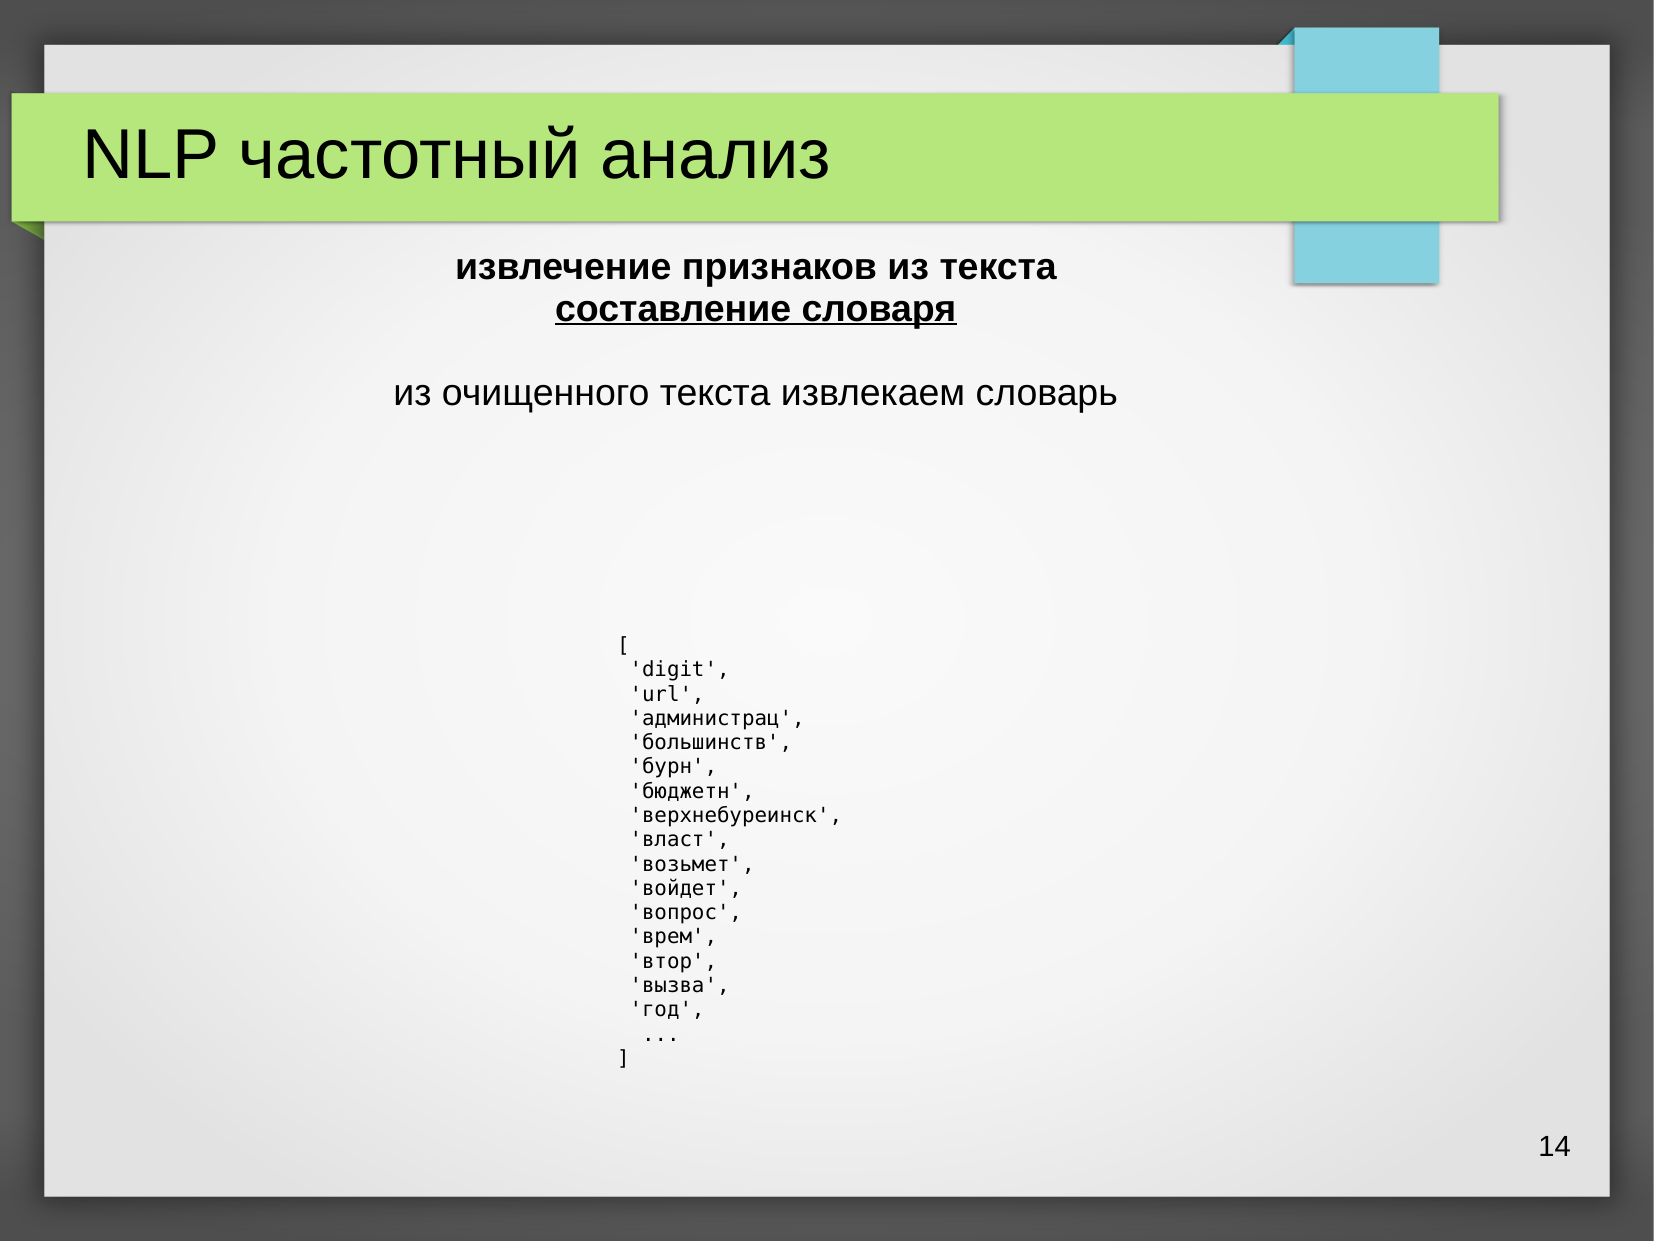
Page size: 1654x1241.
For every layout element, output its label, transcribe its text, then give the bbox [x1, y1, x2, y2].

text_box [ 'digit', 'url', 'администрац', 'большинств', 'бурн', 'бюджетн', 'верхнебуреинск', 'власт', 'возьмет', 'войдет', 'вопрос', 'врем', 'втор', 'вызва', 'год', ... ] [602, 625, 858, 1078]
text_box извлечение признаков из текста составление словаря из очищенного текста извлекаем словарь [188, 245, 1323, 438]
title NLP частотный анализ [82, 113, 1406, 194]
picture [0, 0, 1654, 1241]
